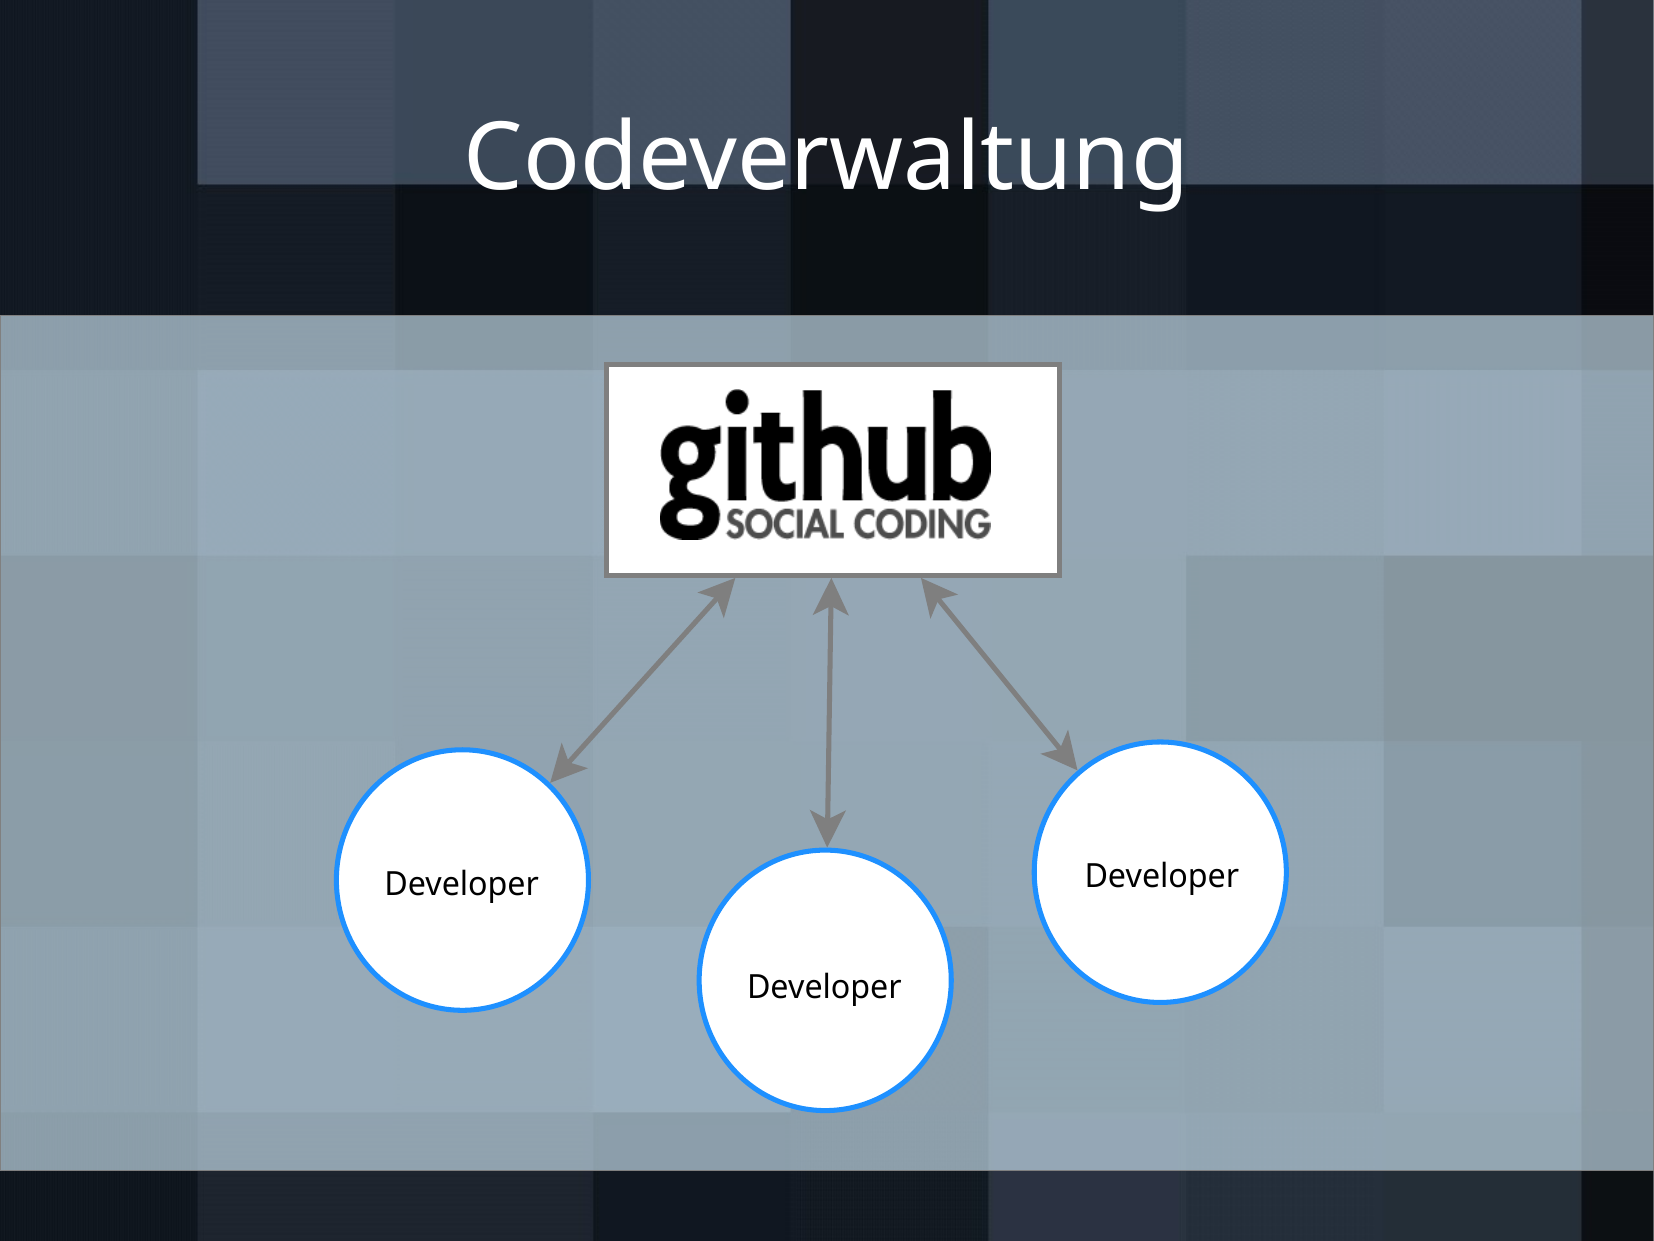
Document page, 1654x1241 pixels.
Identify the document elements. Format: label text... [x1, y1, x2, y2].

text_box [0, 315, 1654, 1171]
picture [333, 345, 1291, 1126]
title Codeverwaltung [82, 49, 1571, 257]
picture [0, 0, 1654, 315]
picture [0, 1171, 1654, 1241]
